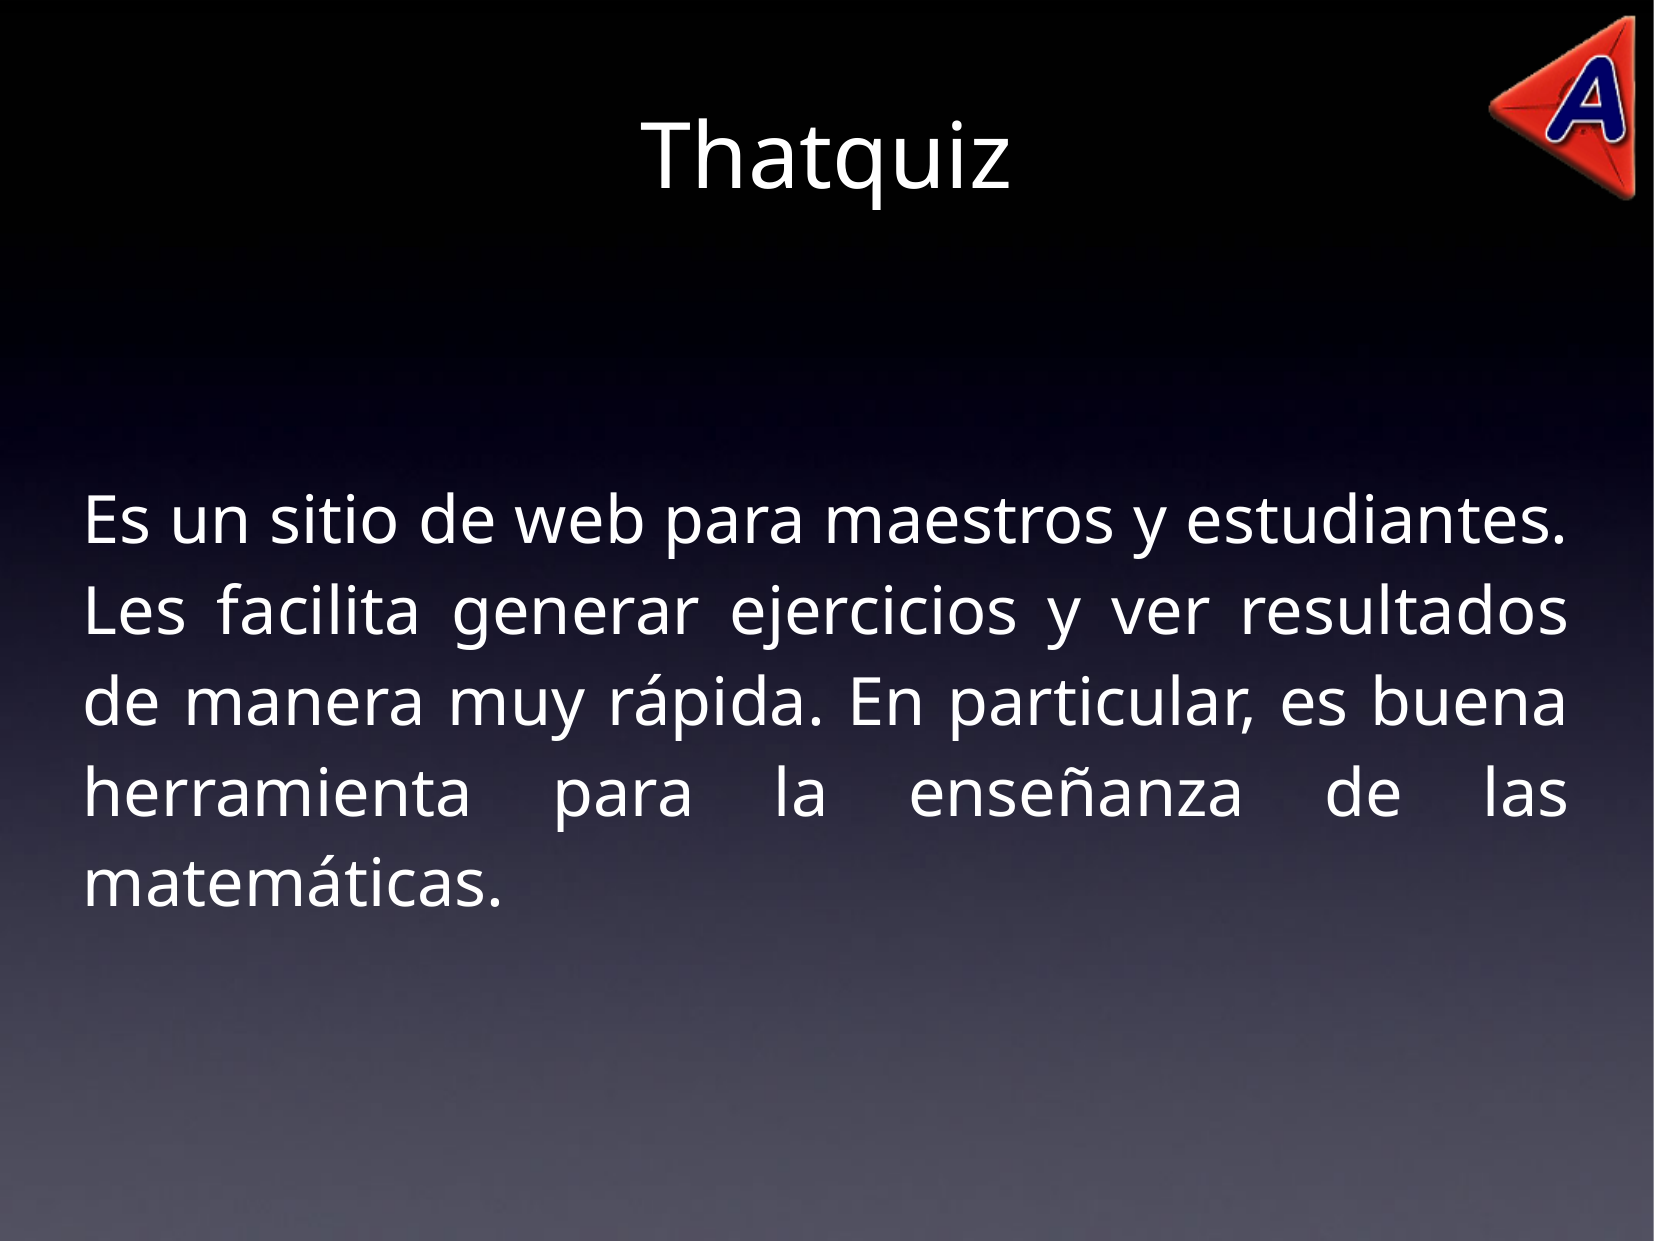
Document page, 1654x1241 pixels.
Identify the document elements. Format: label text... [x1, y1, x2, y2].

title Thatquiz [82, 56, 1571, 250]
subtitle Es un sitio de web para maestros y estudiantes. Les facilita generar ejercicios y ver resultados de manera muy rápida. En particular, es buena herramienta para la enseñanza de las matemáticas. [82, 290, 1571, 1109]
picture [0, 0, 1654, 1241]
